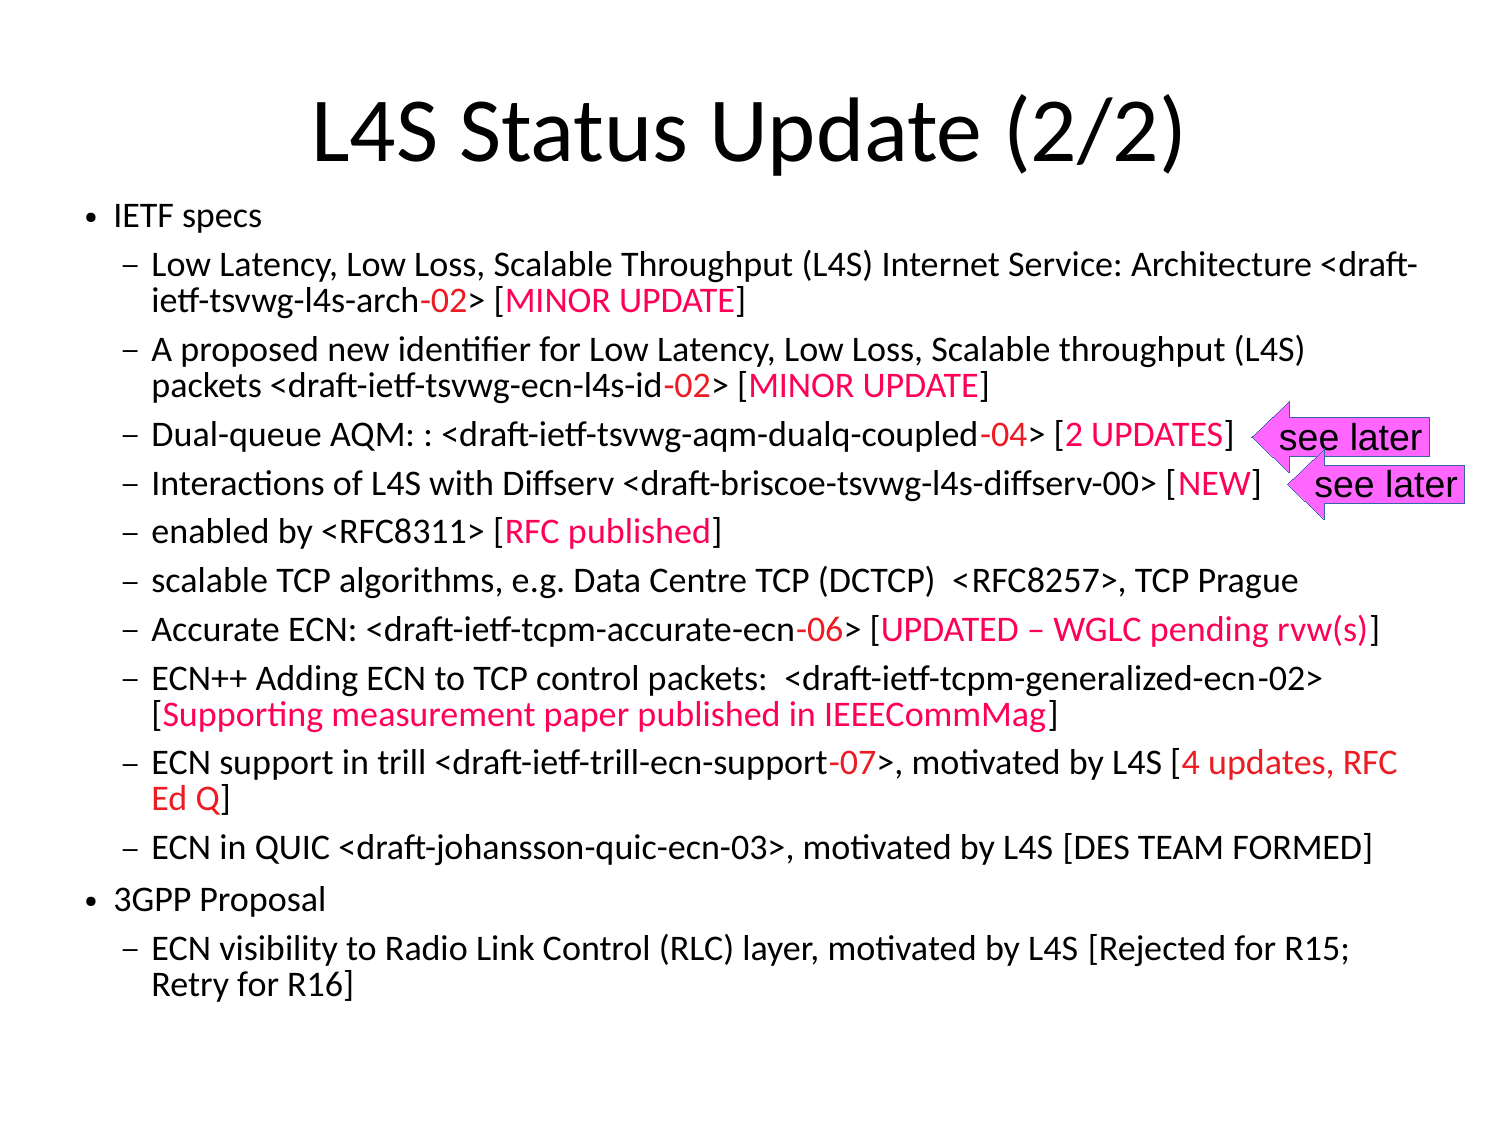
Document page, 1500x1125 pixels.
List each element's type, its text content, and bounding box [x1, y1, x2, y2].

text_box see later [1287, 448, 1465, 520]
list IETF specs Low Latency, Low Loss, Scalable Throughput (L4S) Internet Service: Architecture <draft-ietf-tsvwg-l4s-arch-02> [MINOR UPDATE] A proposed new identifier for Low Latency, Low Loss, Scalable throughput (L4S) packets <draft-ietf-tsvwg-ecn-l4s-id-02> [MINOR UPDATE] Dual-queue AQM: : <draft-ietf-tsvwg-aqm-dualq-coupled-04> [2 UPDATES] Interactions of L4S with Diffserv <draft-briscoe-tsvwg-l4s-diffserv-00> [NEW] enabled by <RFC8311> [RFC published] scalable TCP algorithms, e.g. Data Centre TCP (DCTCP) <RFC8257>, TCP Prague Accurate ECN: <draft-ietf-tcpm-accurate-ecn-06> [UPDATED – WGLC pending rvw(s)] ECN++ Adding ECN to TCP control packets: <draft-ietf-tcpm-generalized-ecn-02> [Supporting measurement paper published in IEEECommMag] ECN support in trill <draft-ietf-trill-ecn-support-07>, motivated by L4S [4 updates, RFC Ed Q] ECN in QUIC <draft-johansson-quic-ecn-03>, motivated by L4S [DES TEAM FORMED] 3GPP Proposal ECN visibility to Radio Link Control (RLC) layer, motivated by L4S [Rejected for R15; Retry for R16] [75, 200, 1425, 1028]
text_box see later [1251, 401, 1430, 473]
title L4S Status Update (2/2) [75, 44, 1425, 200]
